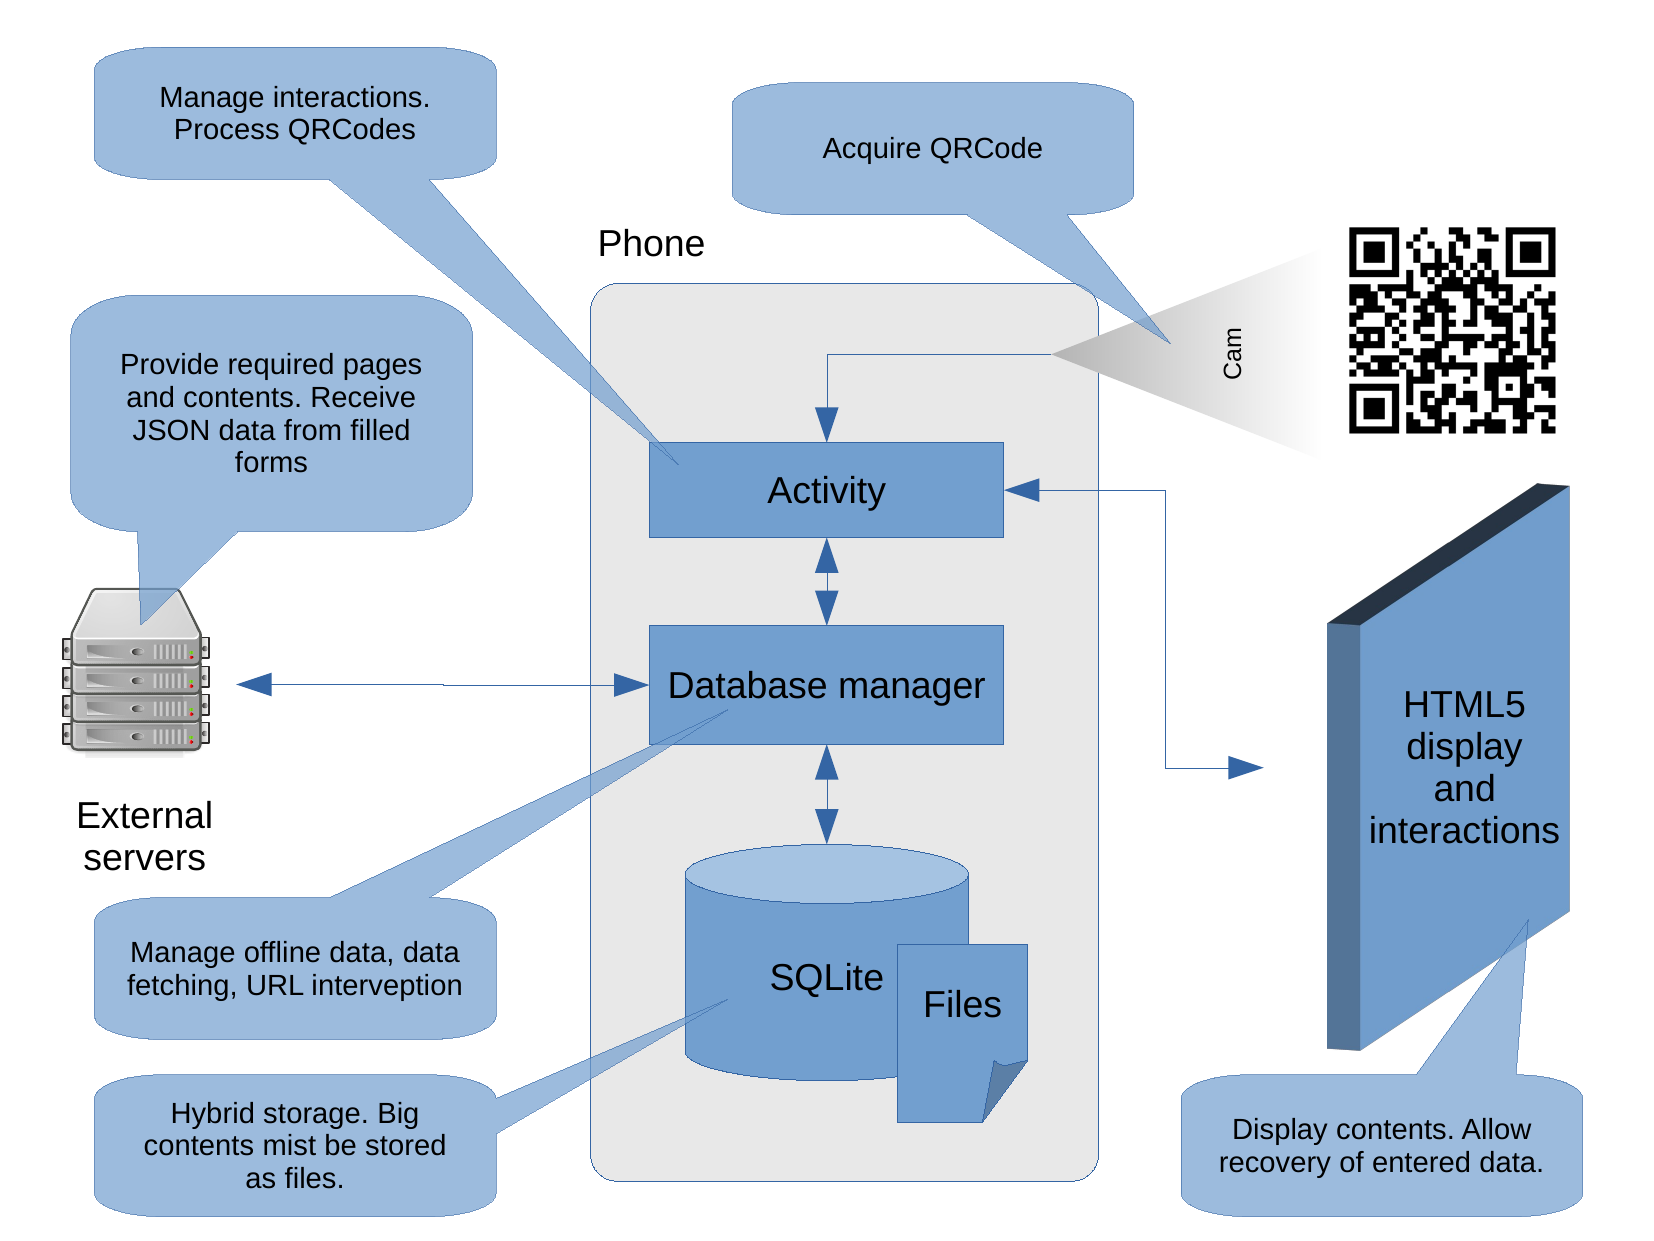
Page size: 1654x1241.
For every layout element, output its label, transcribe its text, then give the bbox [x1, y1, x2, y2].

text_box Phone [582, 214, 721, 272]
text_box Display contents. Allow recovery of entered data. [1181, 919, 1583, 1217]
text_box Database manager [649, 625, 1004, 745]
text_box Cam [1052, 248, 1323, 461]
text_box [590, 283, 1099, 442]
text_box Files [897, 944, 1028, 1123]
text_box [590, 394, 827, 685]
text_box Provide required pages and contents. Receive JSON data from filled forms [70, 295, 473, 625]
text_box Manage interactions. Process QRCodes [94, 47, 679, 465]
text_box [590, 745, 827, 1057]
text_box Hybrid storage. Big contents mist be stored as files. [94, 999, 728, 1217]
text_box [590, 491, 1099, 1182]
text_box [828, 355, 1099, 490]
picture [1334, 212, 1571, 449]
text_box External servers [61, 787, 229, 886]
picture [53, 555, 237, 814]
text_box SQLite [685, 877, 969, 1081]
text_box Acquire QRCode [732, 82, 1171, 344]
text_box [590, 686, 650, 774]
text_box Manage offline data, data fetching, URL interveption [94, 709, 728, 1040]
text_box Activity [649, 442, 1004, 538]
text_box HTML5 display and interactions [1361, 488, 1569, 1048]
